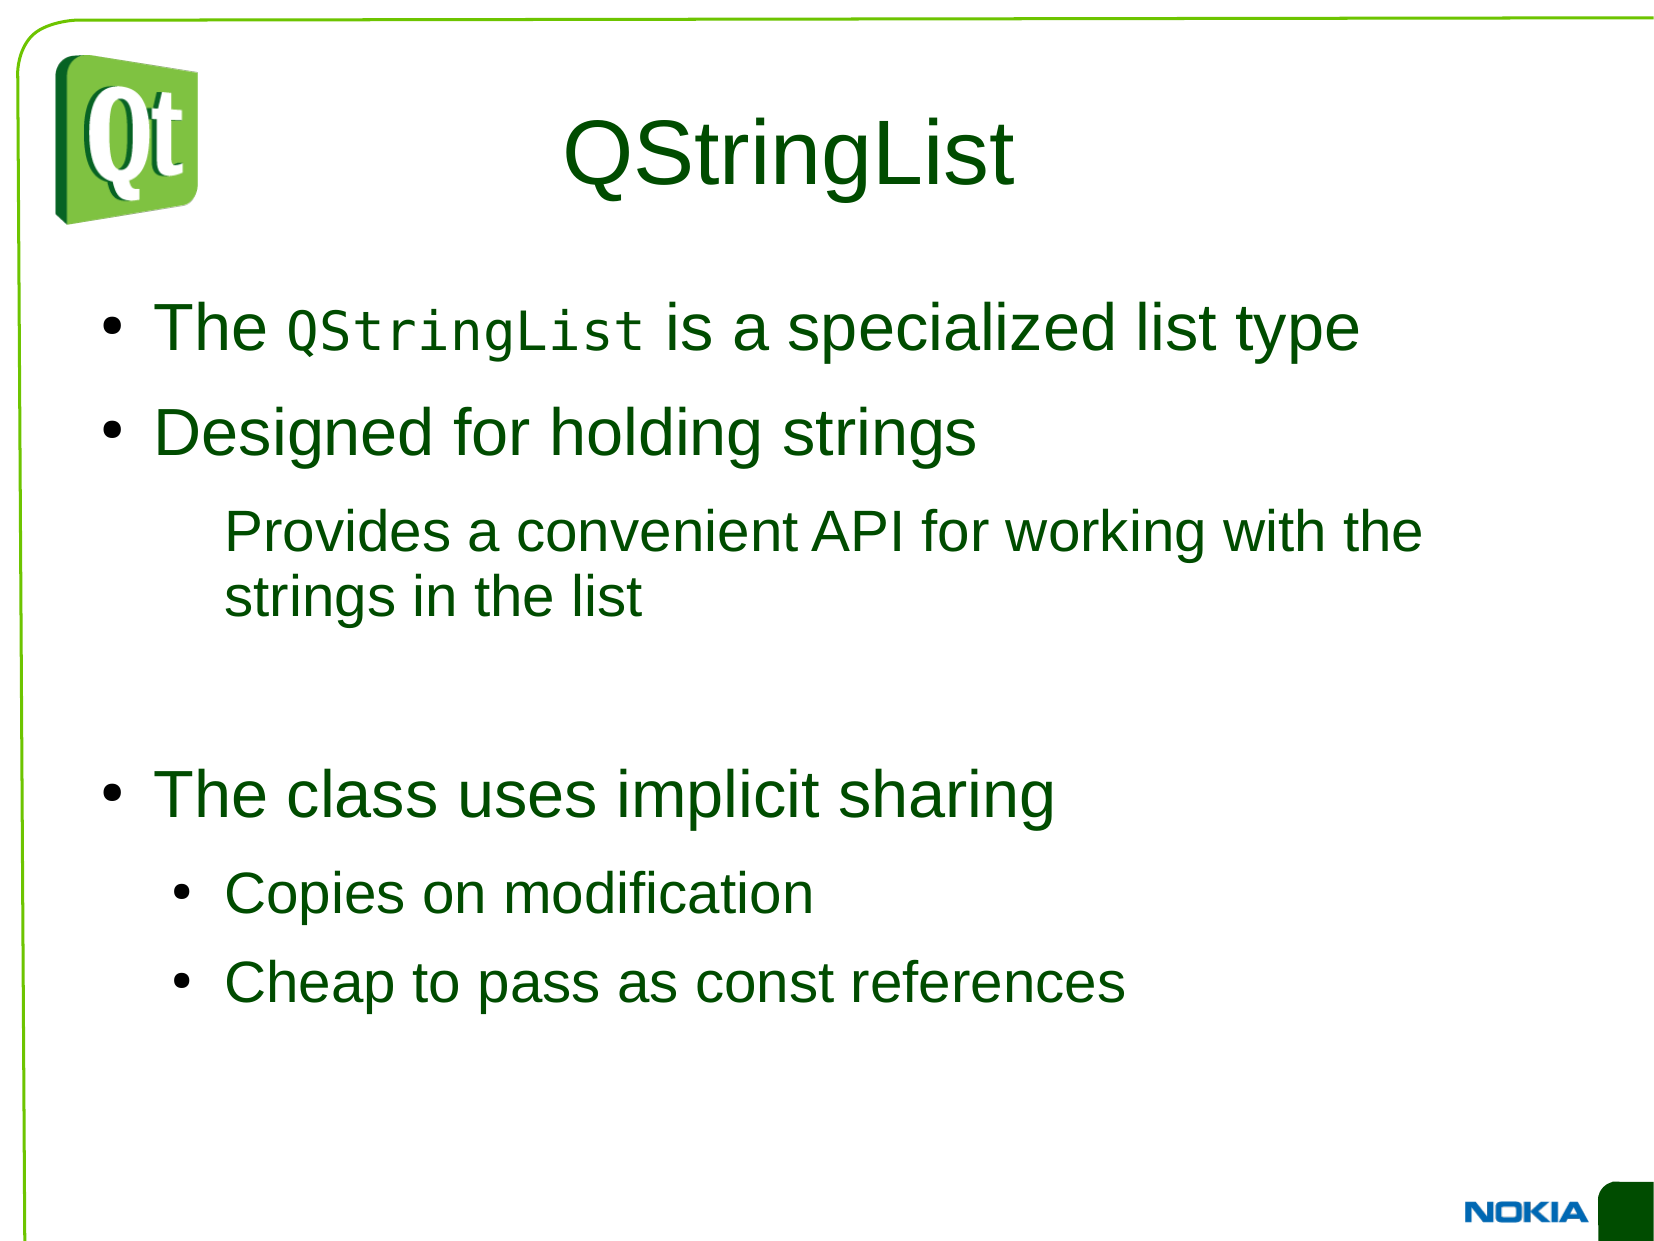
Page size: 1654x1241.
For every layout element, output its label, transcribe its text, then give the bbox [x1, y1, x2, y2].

picture [1465, 1201, 1589, 1223]
picture [55, 55, 198, 225]
list The QStringList is a specialized list type Designed for holding strings Provides a convenient API for working with the strings in the list The class uses implicit sharing Copies on modification Cheap to pass as const references [82, 290, 1571, 1103]
title QStringList [251, 49, 1327, 257]
